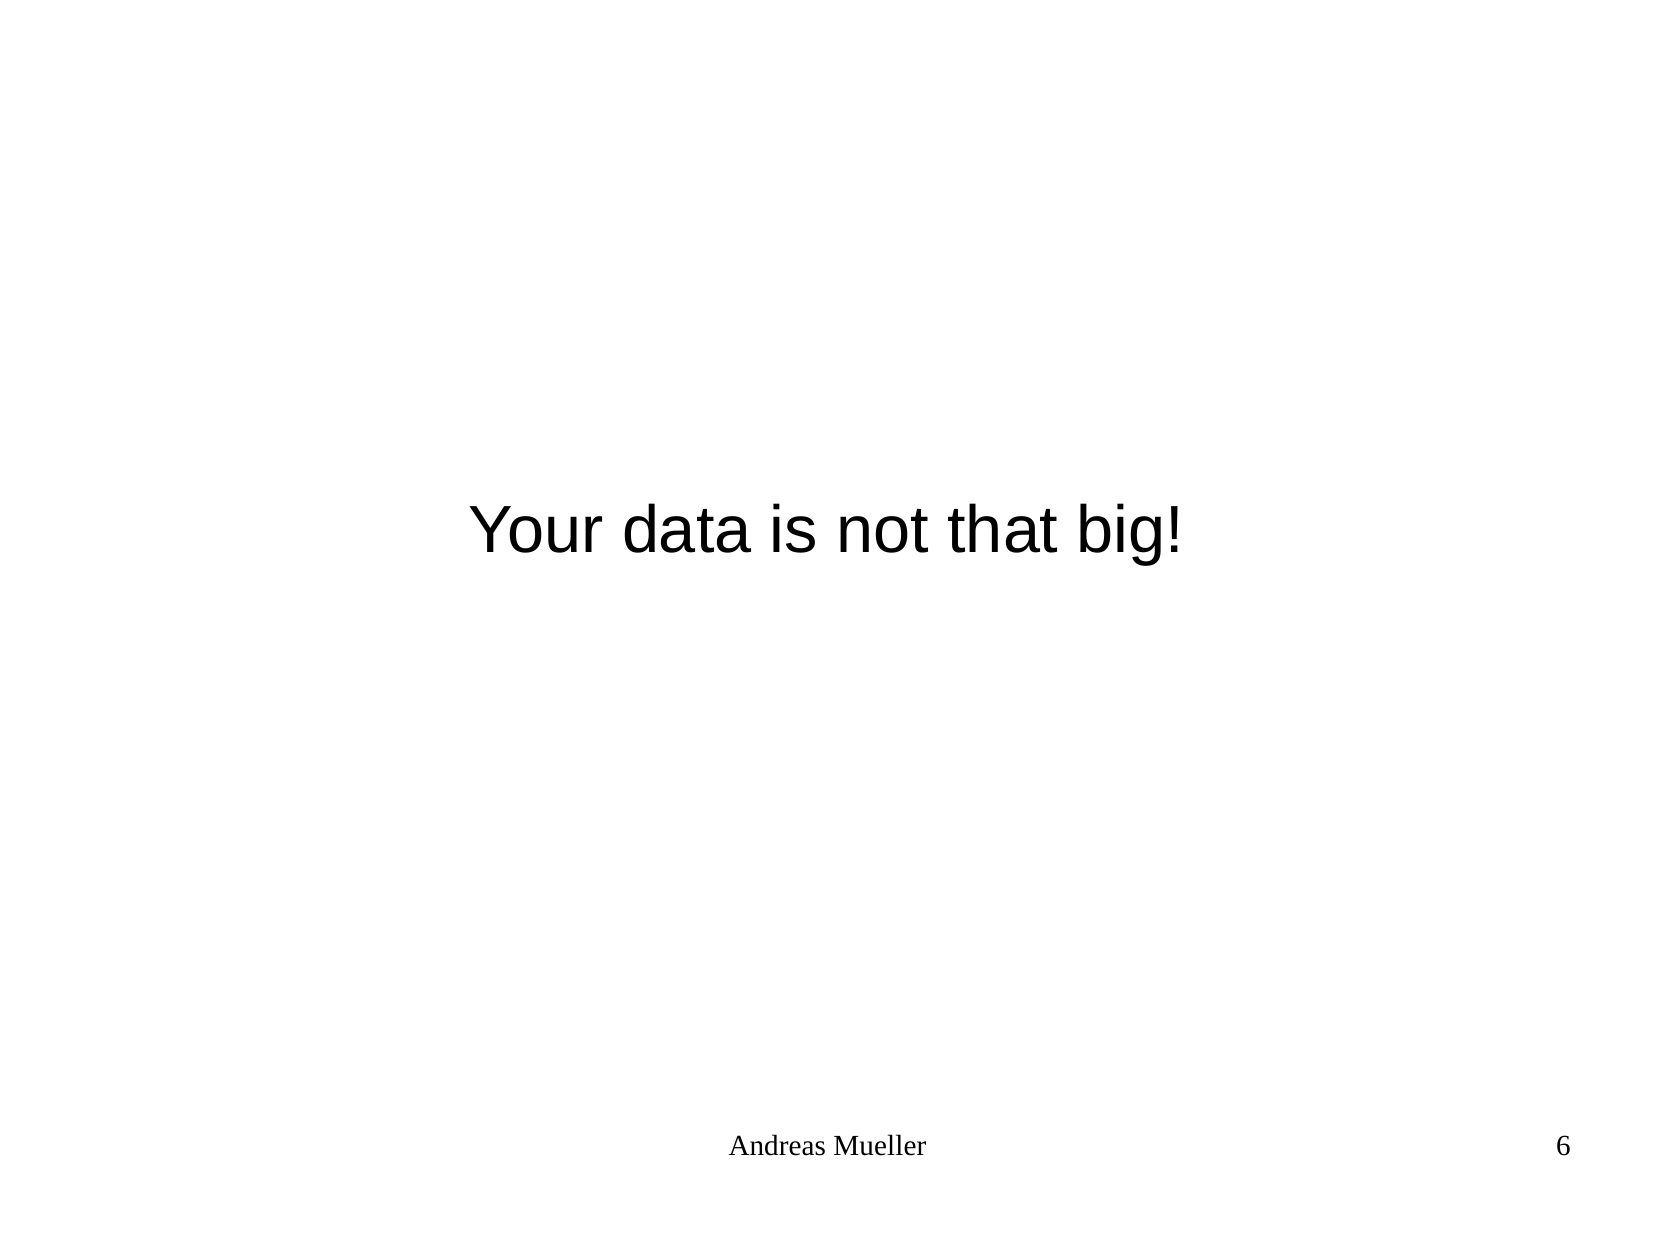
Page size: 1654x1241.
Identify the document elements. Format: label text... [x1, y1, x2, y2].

subtitle Your data is not that big! [82, 49, 1571, 1010]
